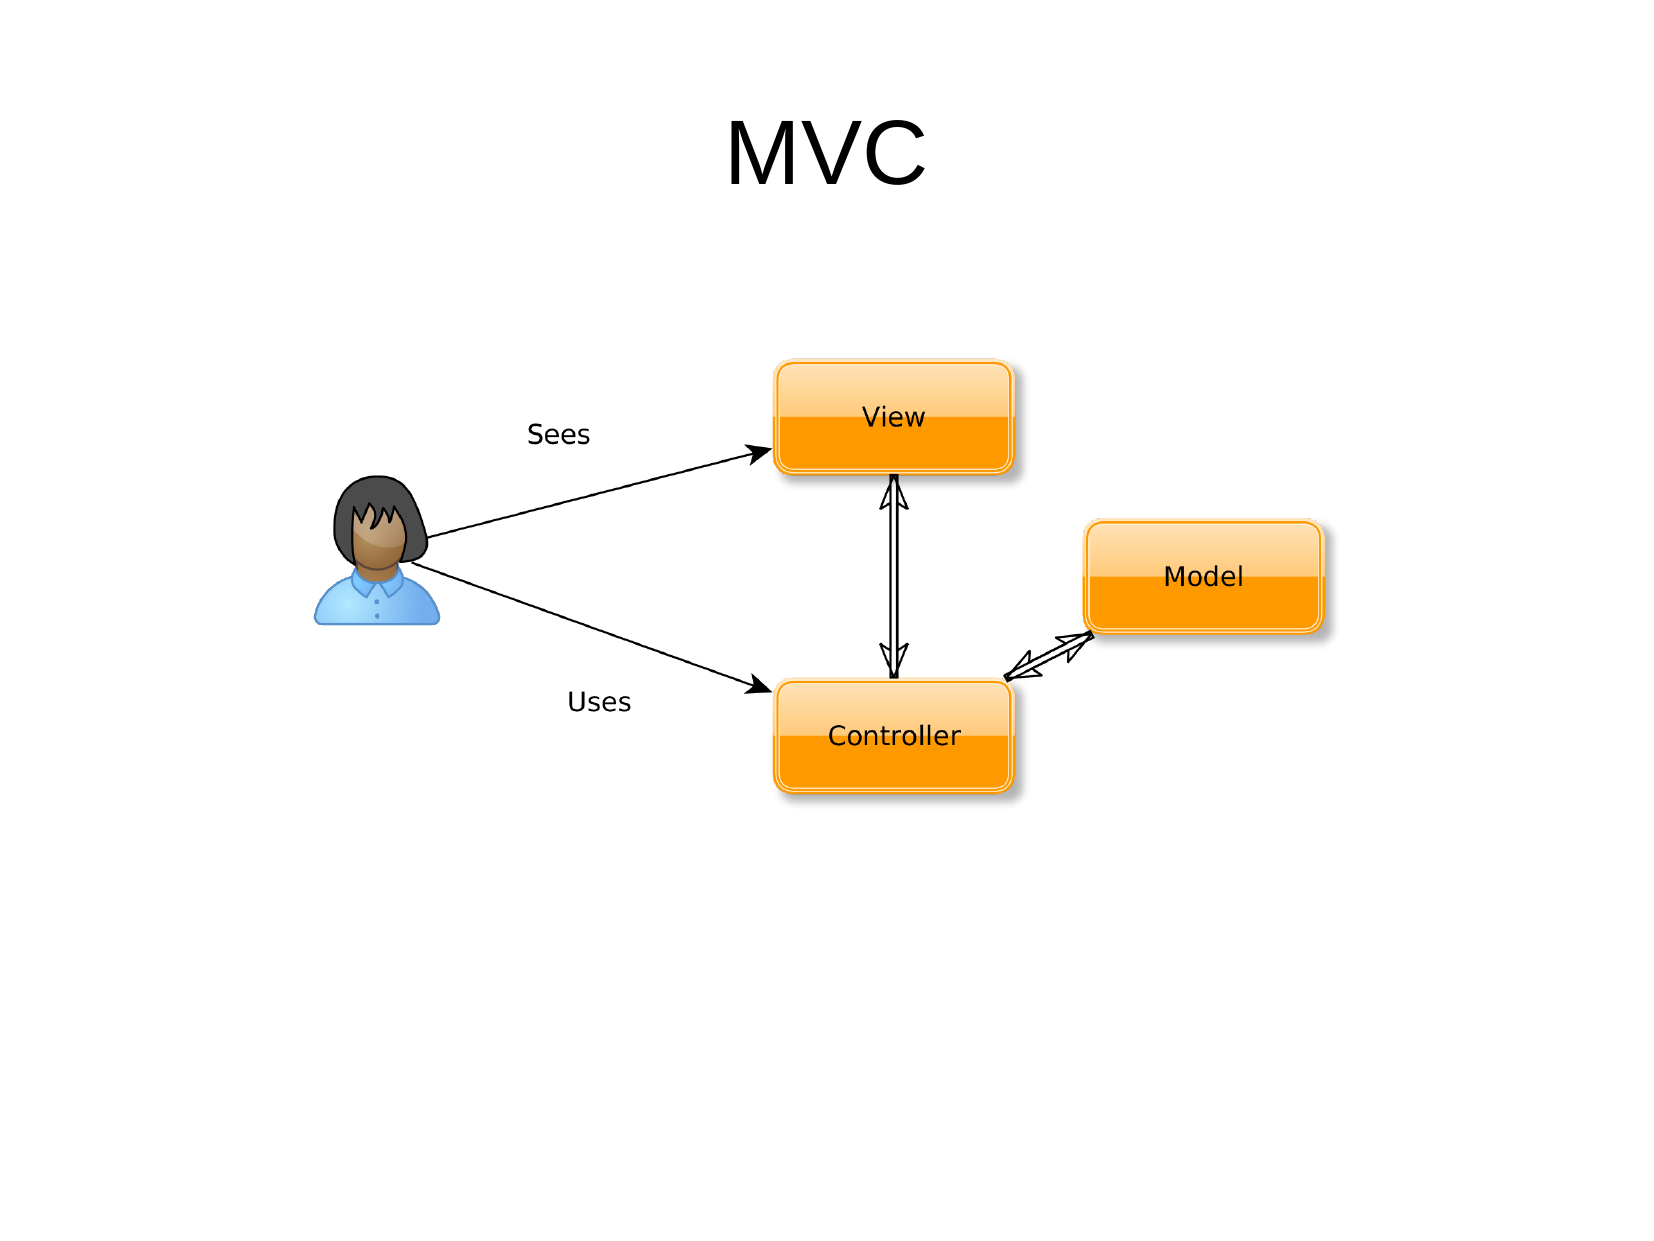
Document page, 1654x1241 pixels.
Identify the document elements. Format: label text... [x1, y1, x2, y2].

picture [313, 356, 1341, 811]
title MVC [82, 49, 1571, 257]
